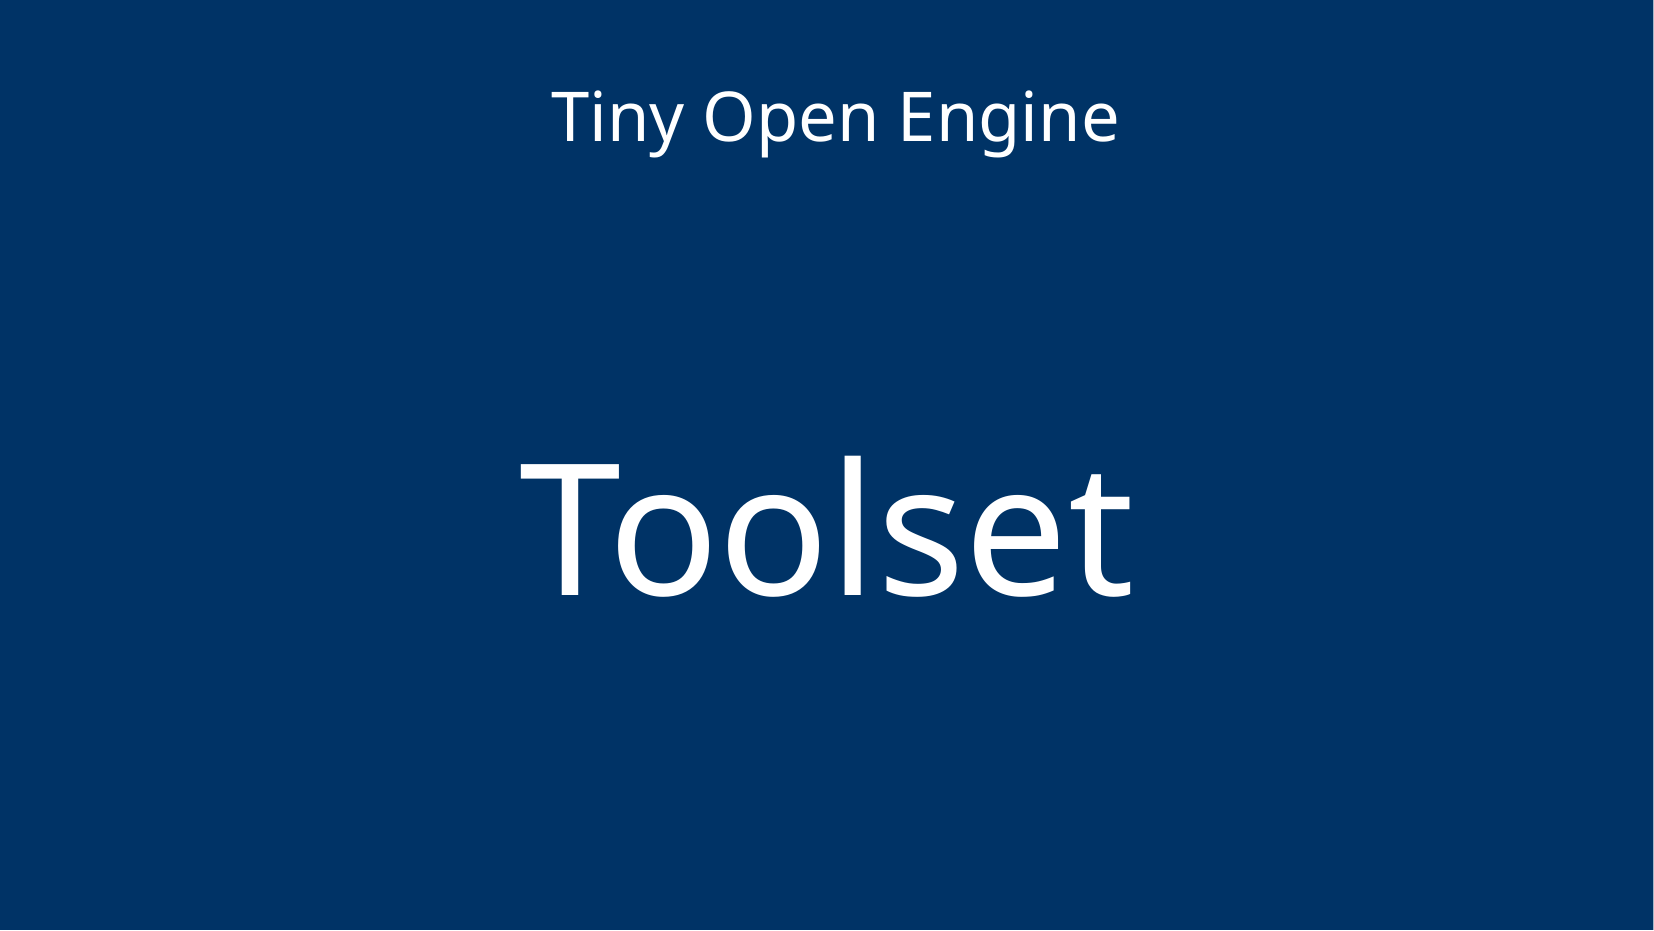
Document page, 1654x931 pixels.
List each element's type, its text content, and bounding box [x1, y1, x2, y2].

title Tiny Open Engine [82, 37, 1571, 193]
subtitle Toolset [82, 217, 1571, 832]
